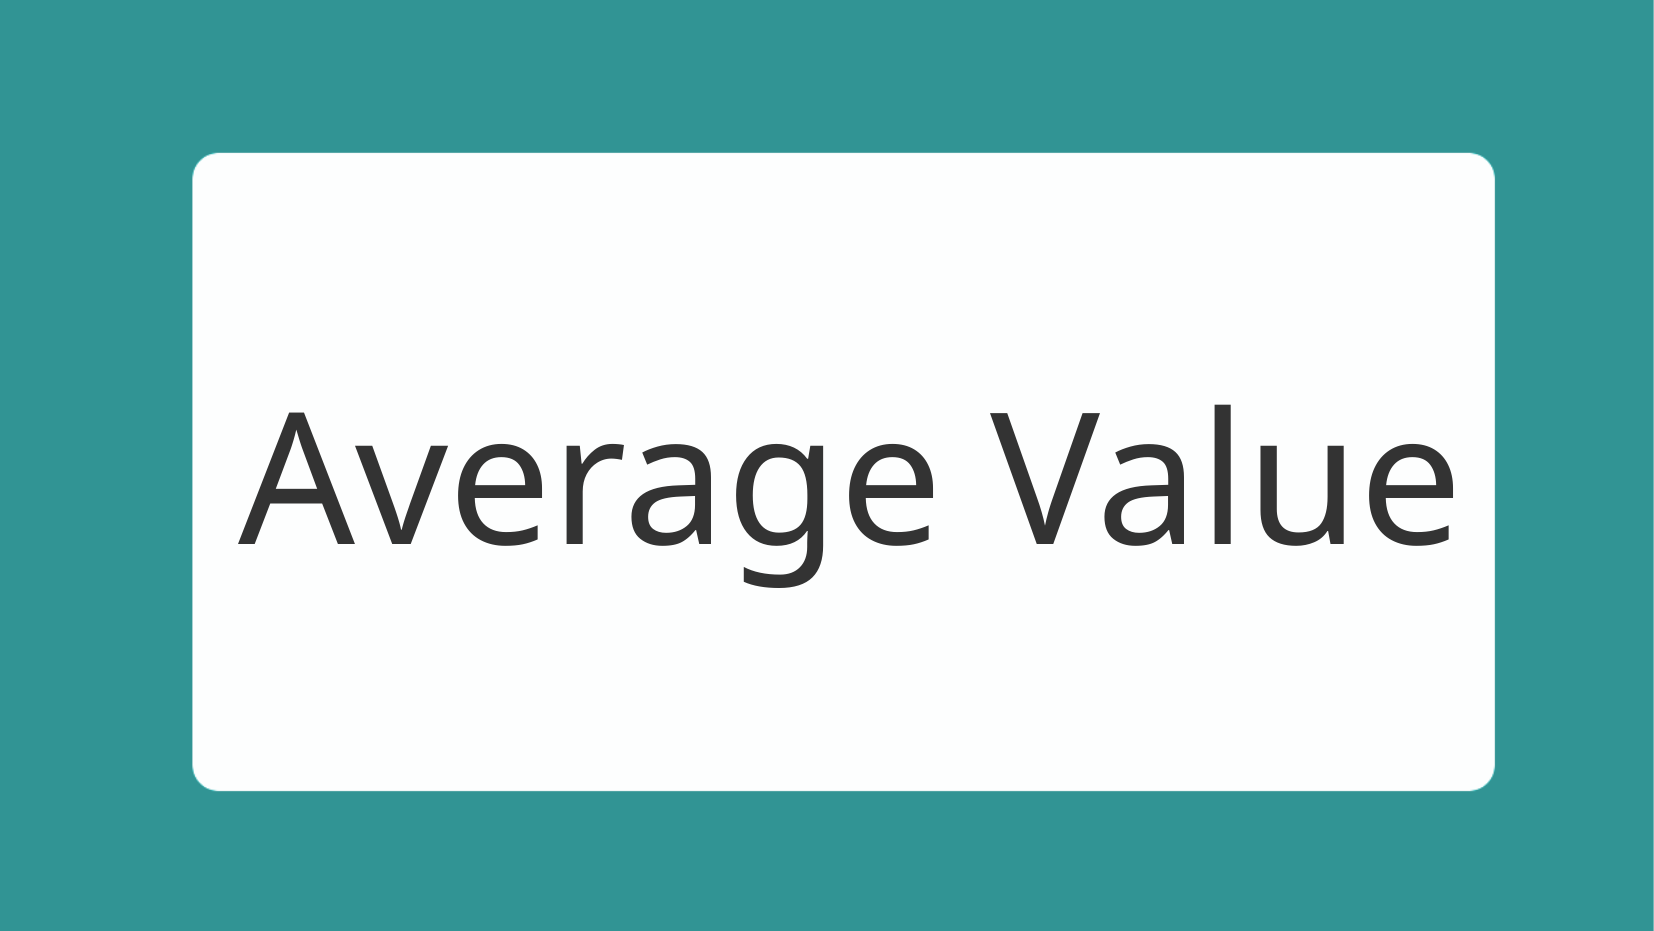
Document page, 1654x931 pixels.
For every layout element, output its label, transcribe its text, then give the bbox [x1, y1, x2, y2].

title Average Value [226, 172, 1477, 773]
picture [0, 0, 1654, 931]
